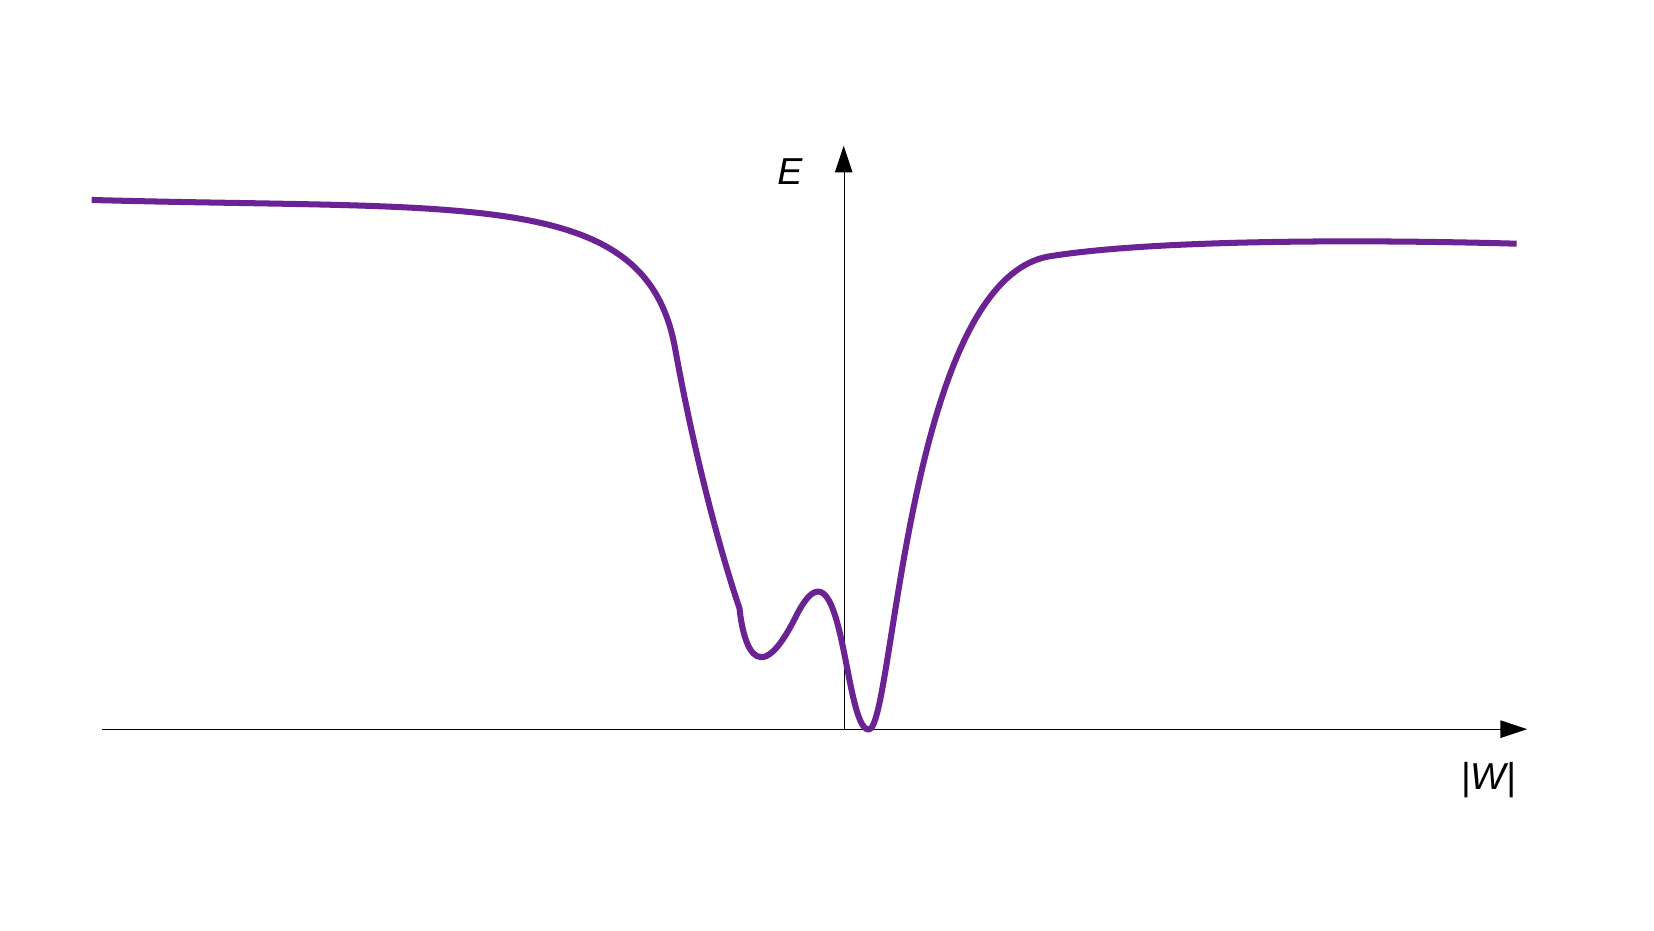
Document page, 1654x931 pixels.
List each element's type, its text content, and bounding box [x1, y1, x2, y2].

text_box |W| [1445, 747, 1557, 805]
text_box E [762, 143, 873, 200]
